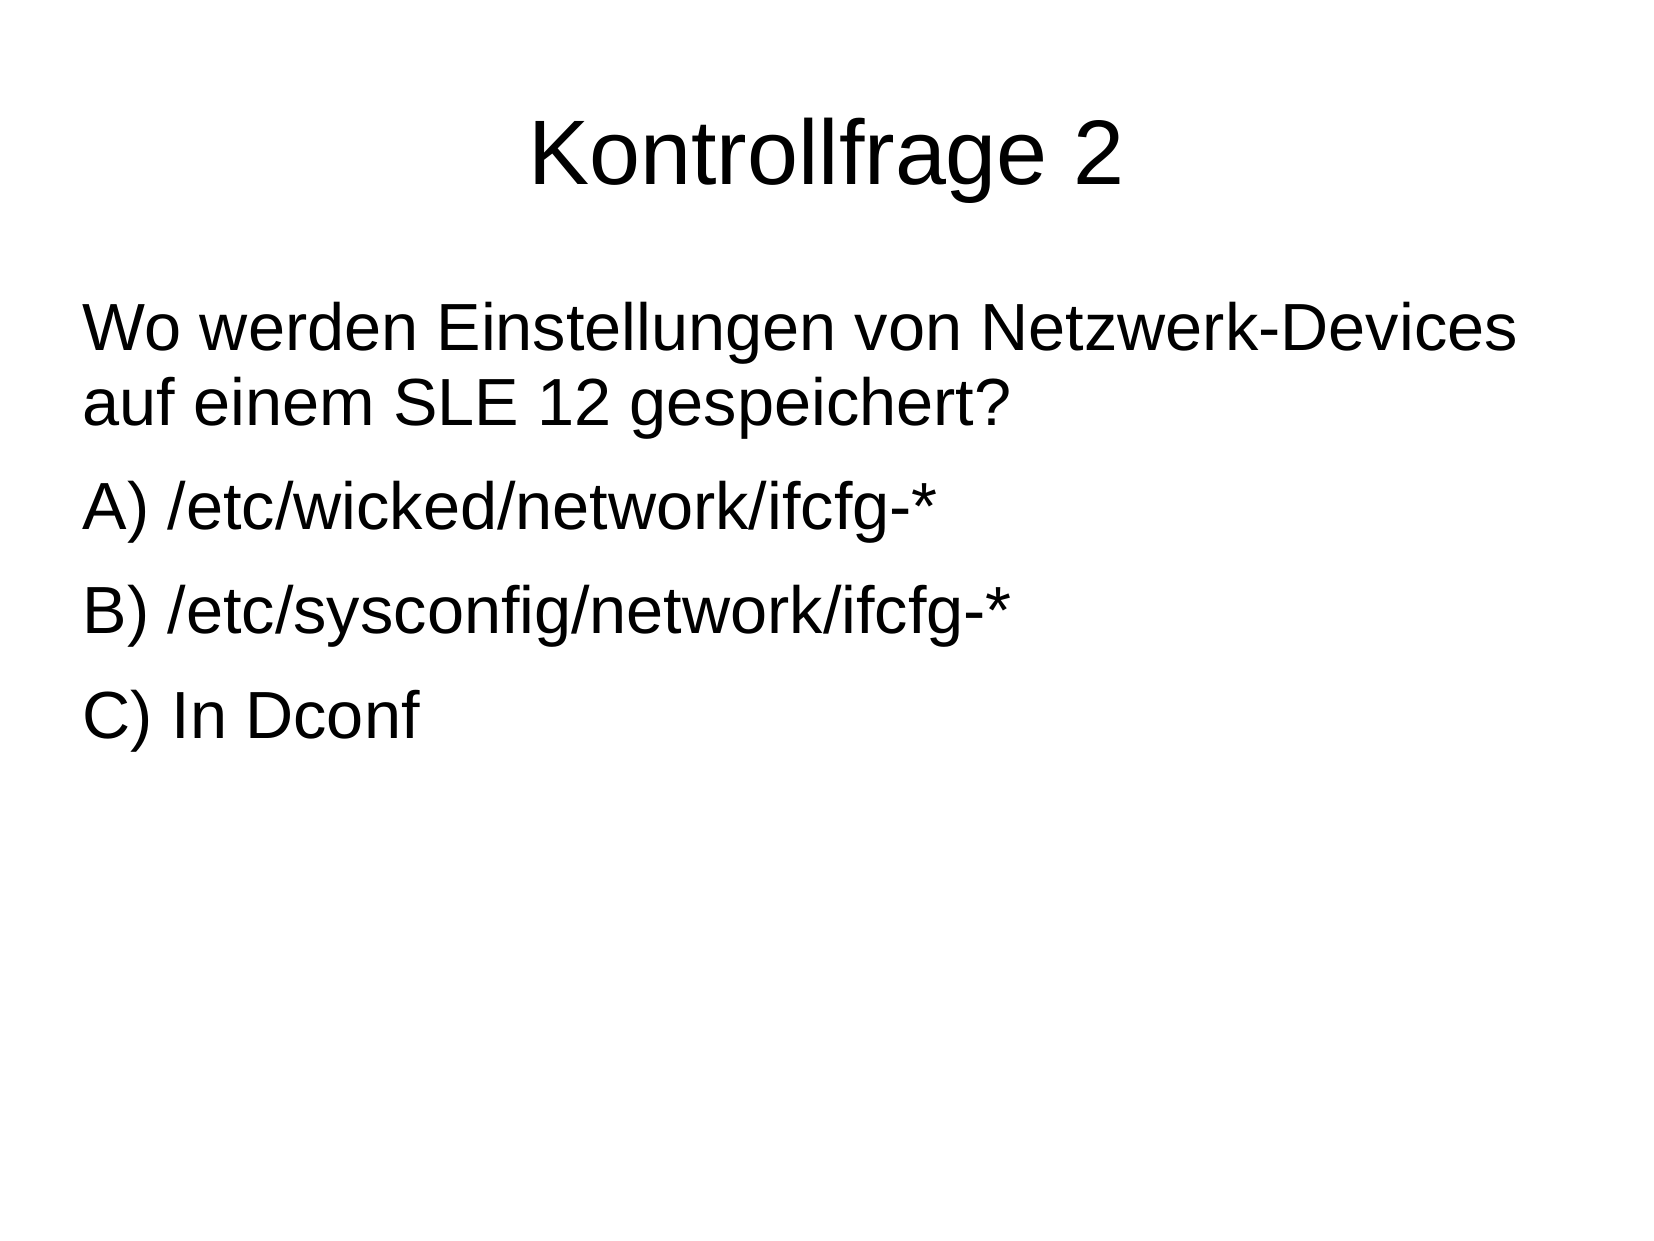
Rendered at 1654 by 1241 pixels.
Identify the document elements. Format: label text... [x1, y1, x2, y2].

list Wo werden Einstellungen von Netzwerk-Devices auf einem SLE 12 gespeichert? A) /etc/wicked/network/ifcfg-* B) /etc/sysconfig/network/ifcfg-* C) In Dconf [82, 290, 1571, 1010]
title Kontrollfrage 2 [82, 101, 1571, 205]
text_box [30, 375, 886, 446]
